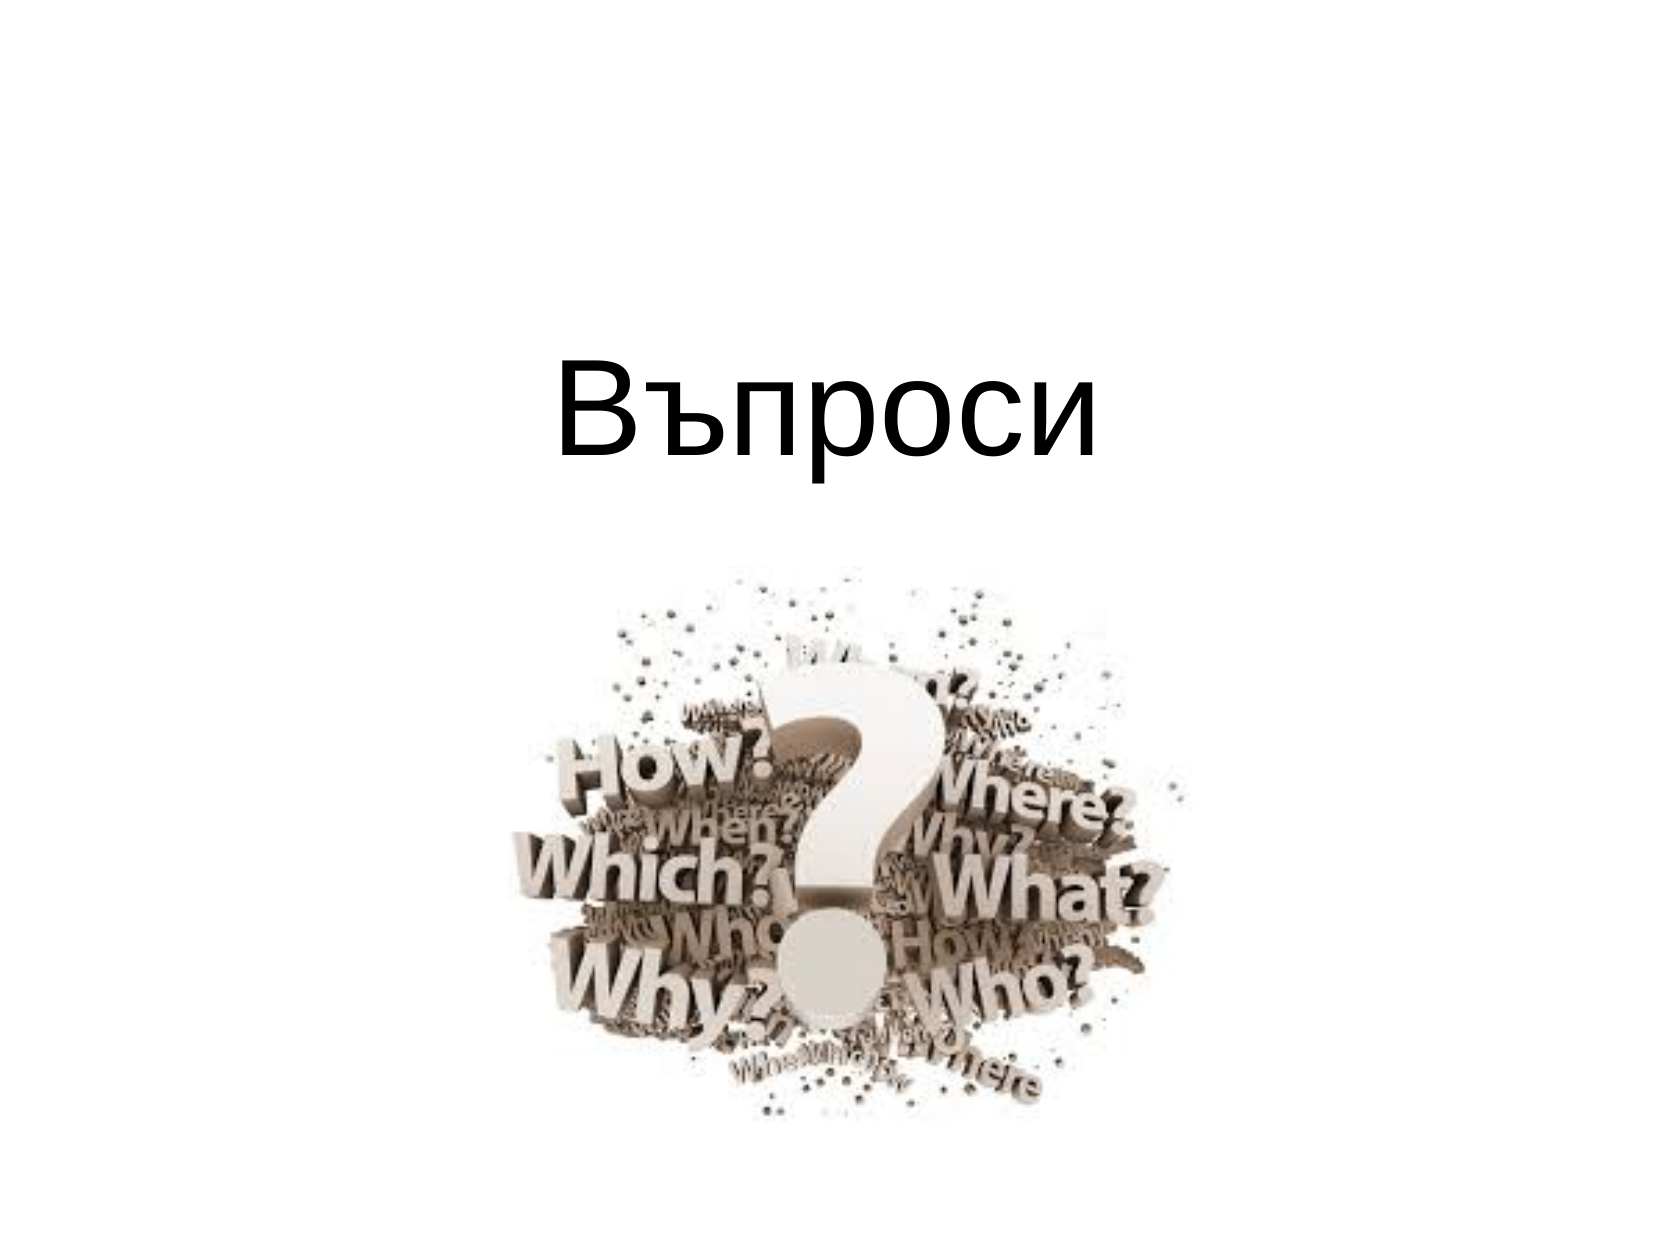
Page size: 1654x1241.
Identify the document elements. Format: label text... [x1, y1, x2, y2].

picture [507, 566, 1193, 1133]
subtitle Въпроси [82, 11, 1571, 804]
